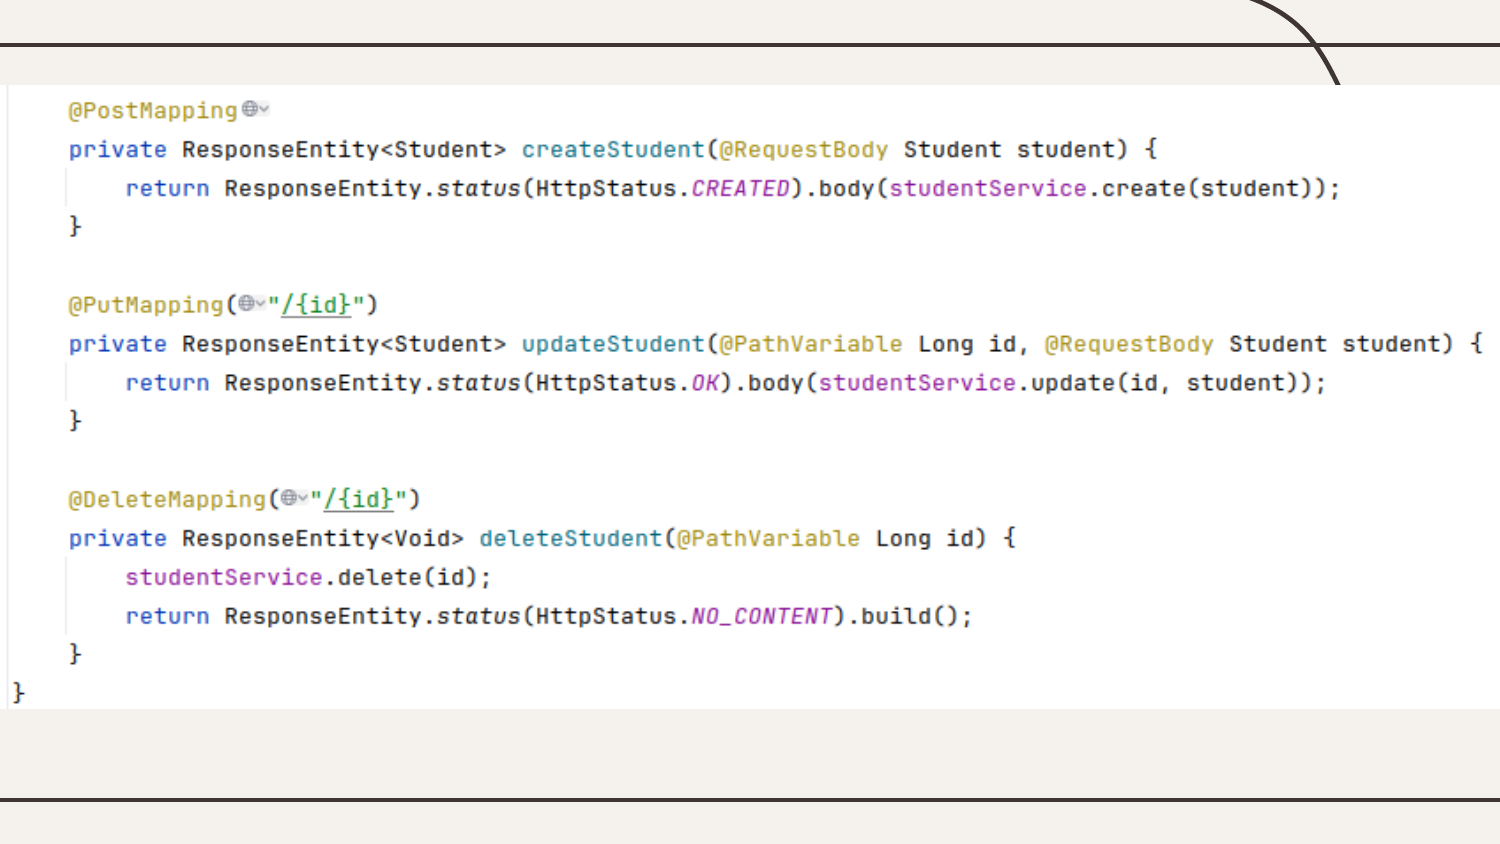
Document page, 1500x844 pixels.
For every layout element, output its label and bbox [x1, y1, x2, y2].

picture [0, 85, 1500, 709]
